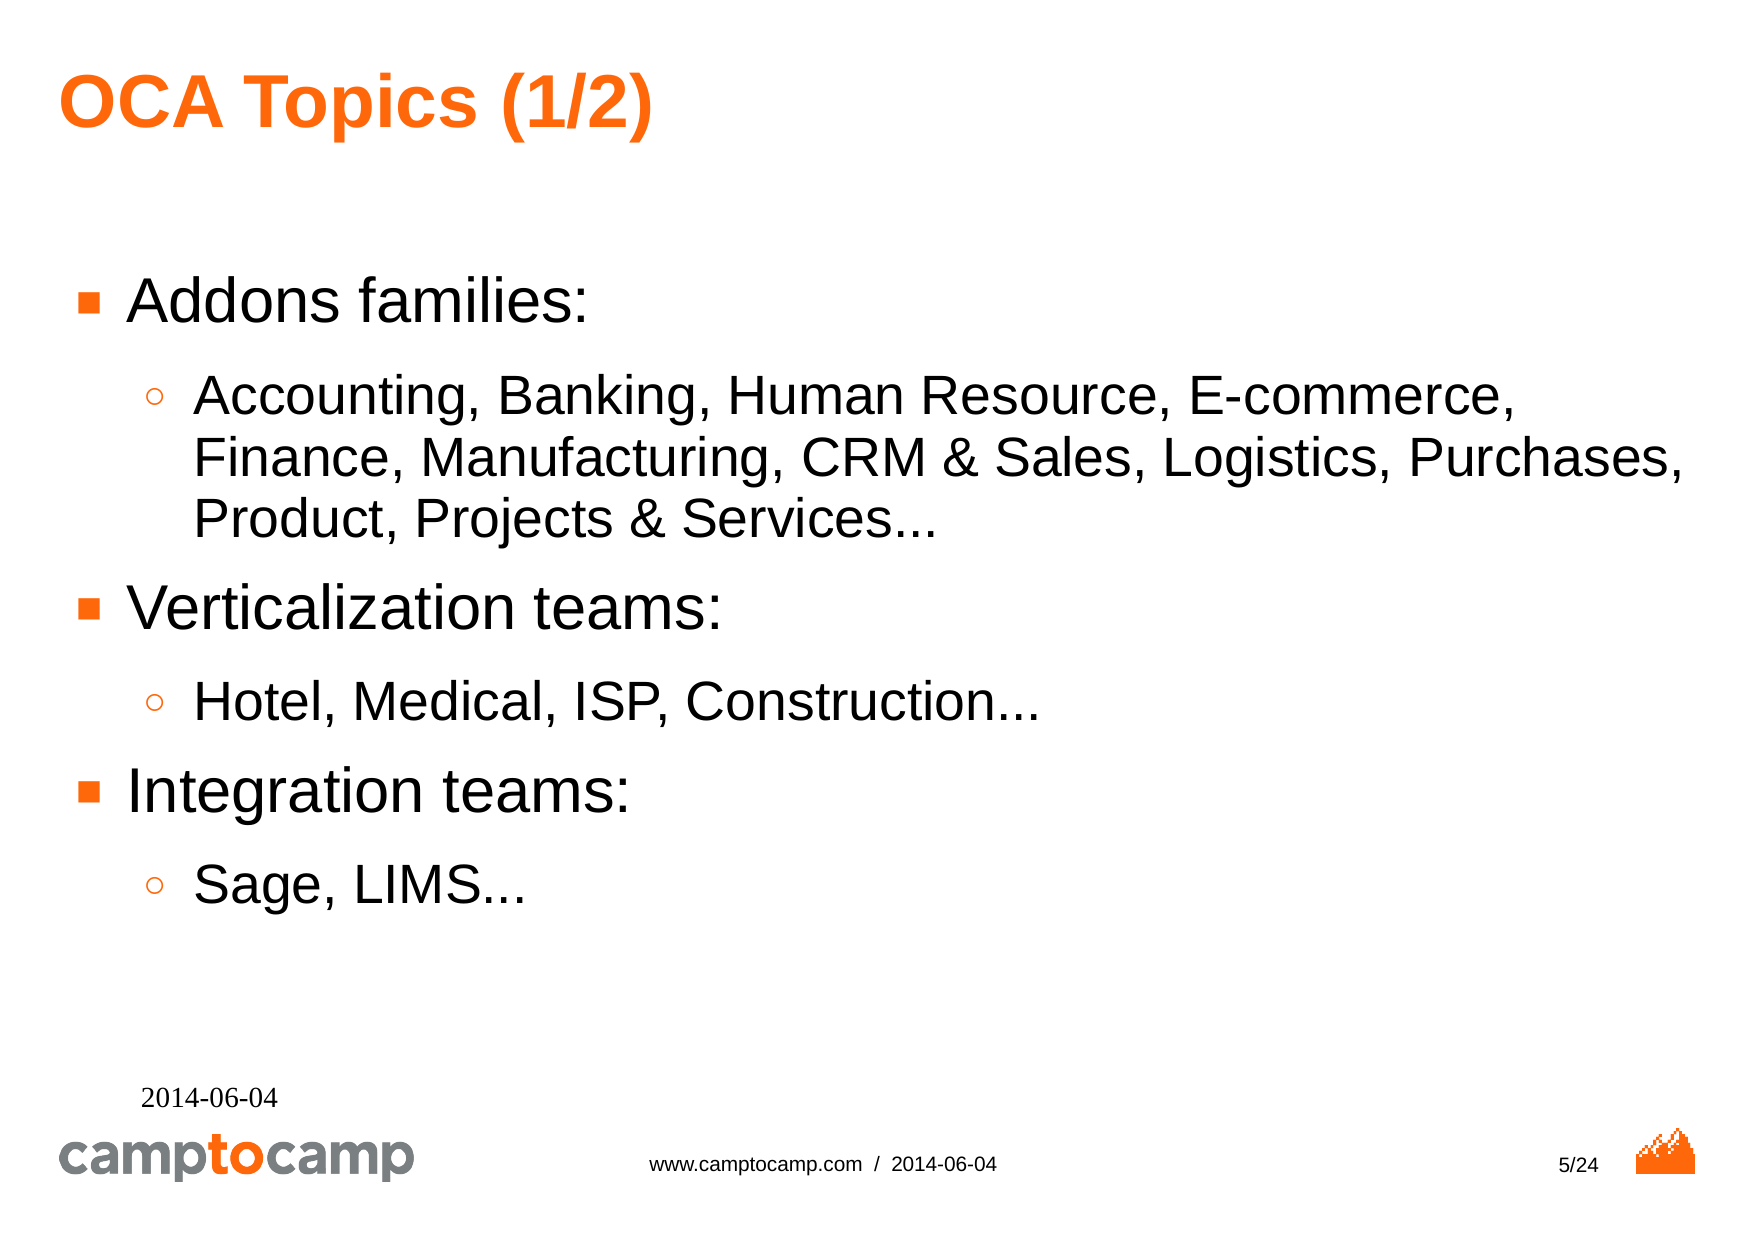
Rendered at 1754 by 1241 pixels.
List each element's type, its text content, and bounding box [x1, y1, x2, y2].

picture [59, 1134, 414, 1182]
list Addons families: Accounting, Banking, Human Resource, E-commerce, Finance, Manufacturing, CRM & Sales, Logistics, Purchases, Product, Projects & Services... Verticalization teams: Hotel, Medical, ISP, Construction... Integration teams: Sage, LIMS... [59, 265, 1696, 917]
picture [1636, 1128, 1695, 1174]
title OCA Topics (1/2) [59, 59, 1695, 247]
